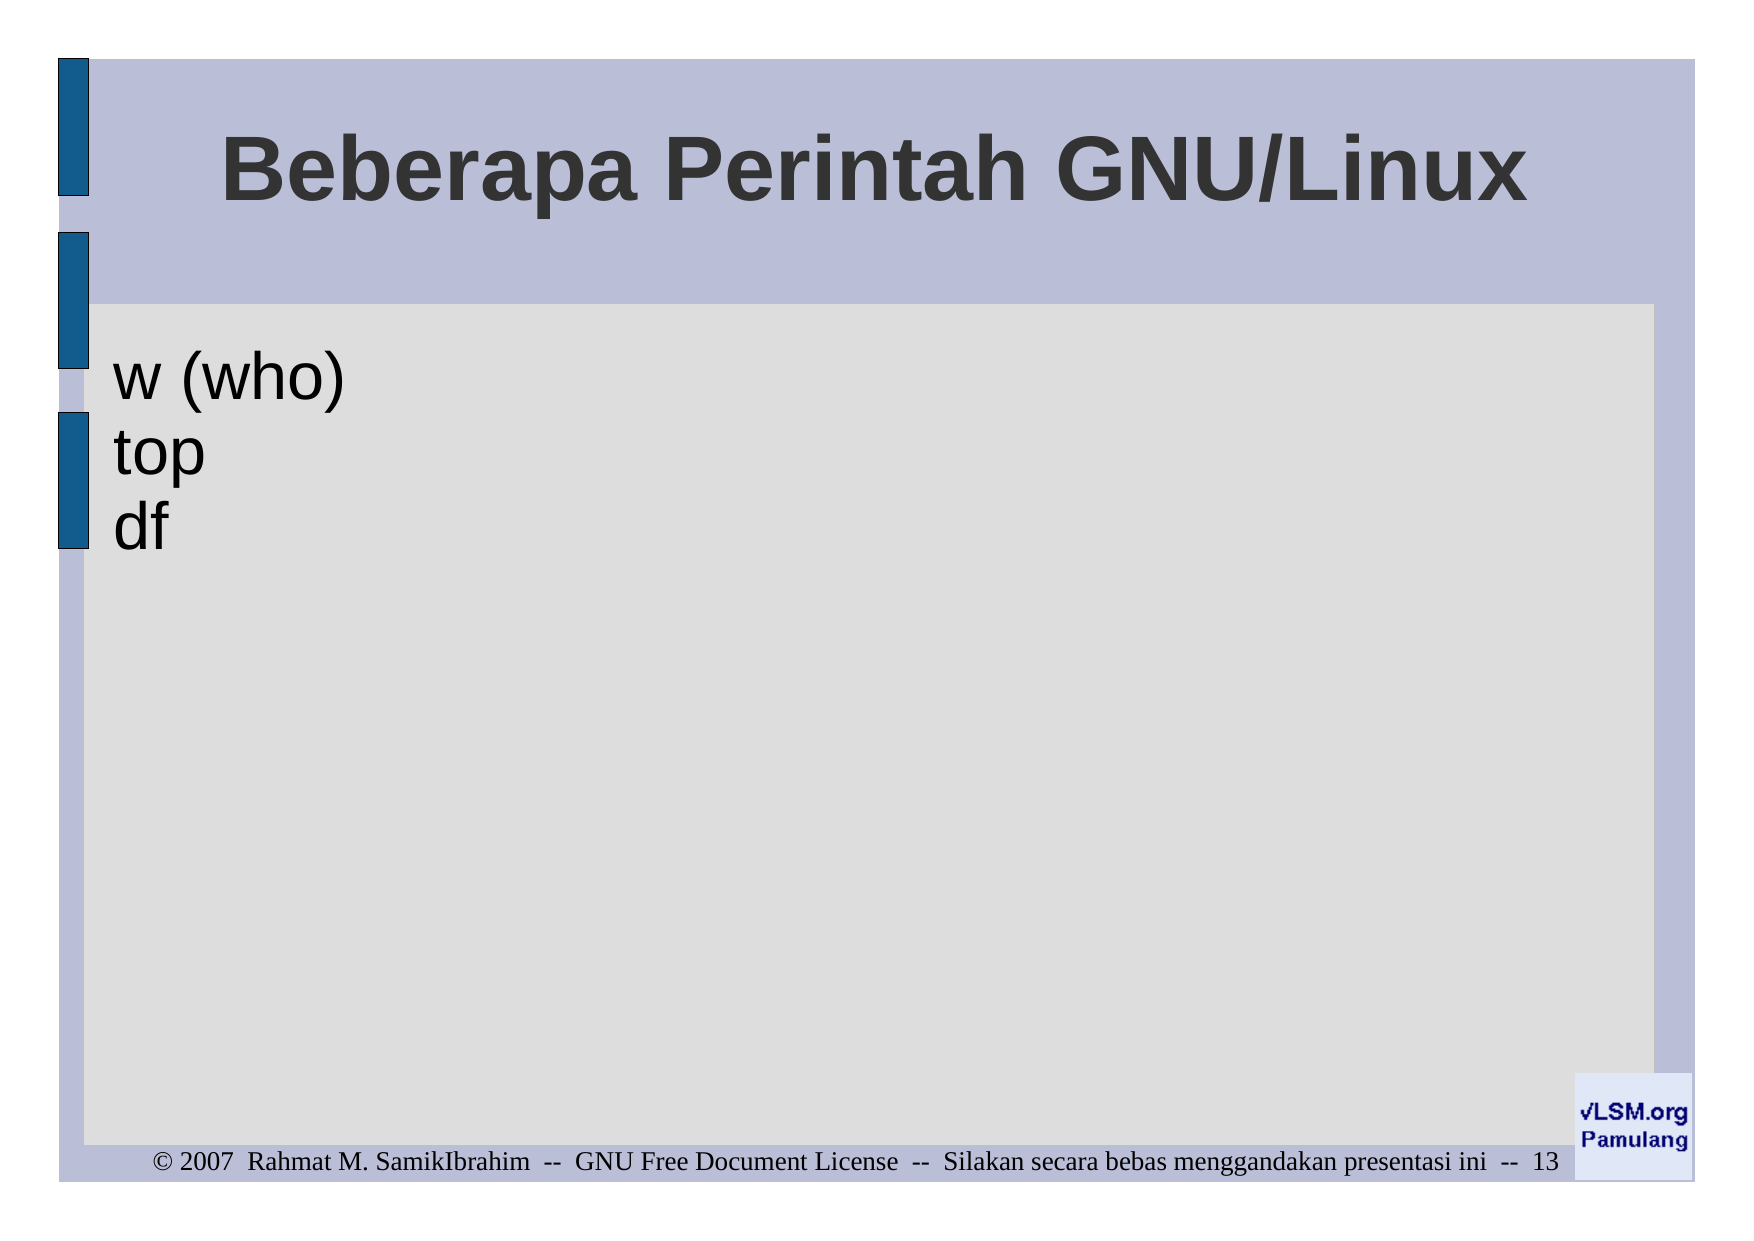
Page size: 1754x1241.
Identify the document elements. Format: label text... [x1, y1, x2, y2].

list w (who) top df [96, 339, 1656, 922]
title Beberapa Perintah GNU/Linux [95, 74, 1655, 263]
picture [1575, 1073, 1692, 1180]
